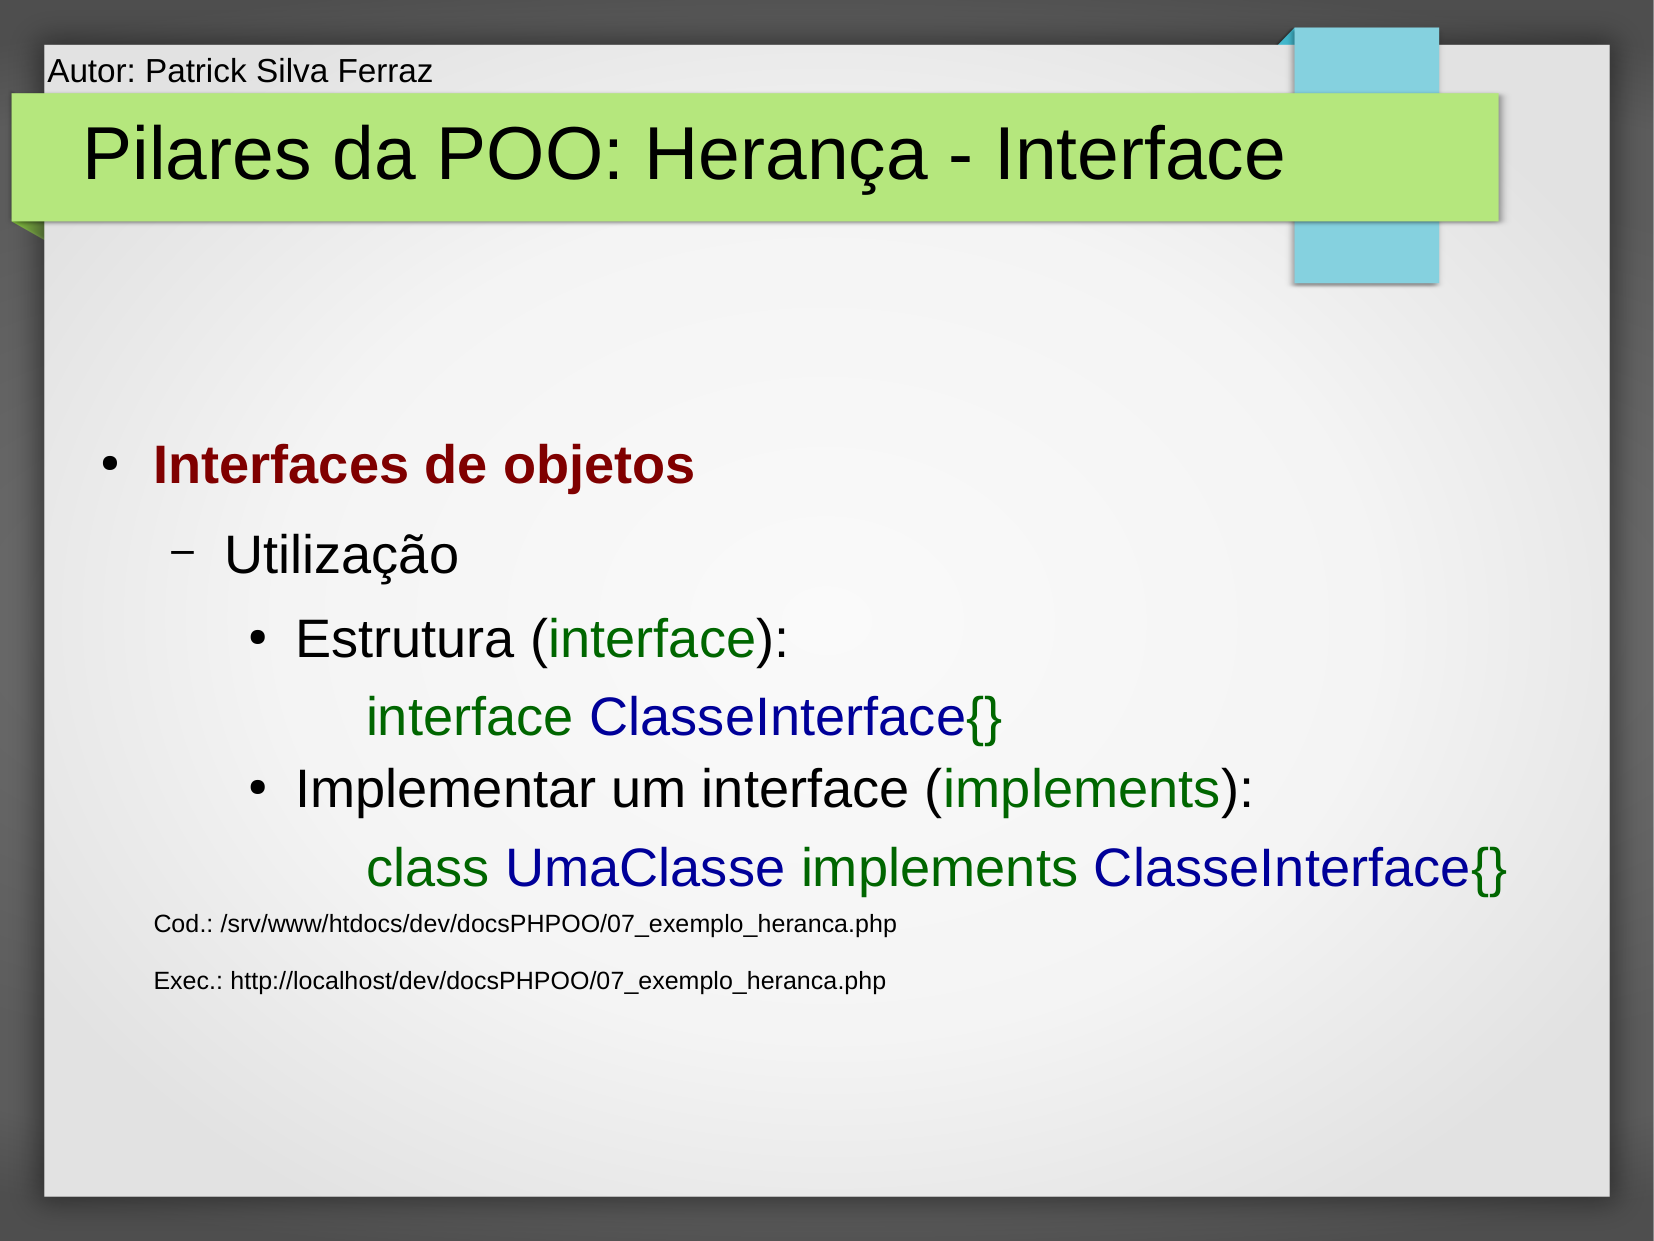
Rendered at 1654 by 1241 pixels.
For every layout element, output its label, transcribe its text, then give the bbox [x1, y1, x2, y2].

picture [0, 0, 1654, 1241]
list Interfaces de objetos Utilização Estrutura (interface): interface ClasseInterface{} Implementar um interface (implements): class UmaClasse implements ClasseInterface{} Cod.: /srv/www/htdocs/dev/docsPHPOO/07_exemplo_heranca.php Exec.: http://localhost/dev/docsPHPOO/07_exemplo_heranca.php [82, 295, 1571, 1134]
title Pilares da POO: Herança - Interface [82, 69, 1465, 238]
text_box Autor: Patrick Silva Ferraz [47, 47, 876, 95]
